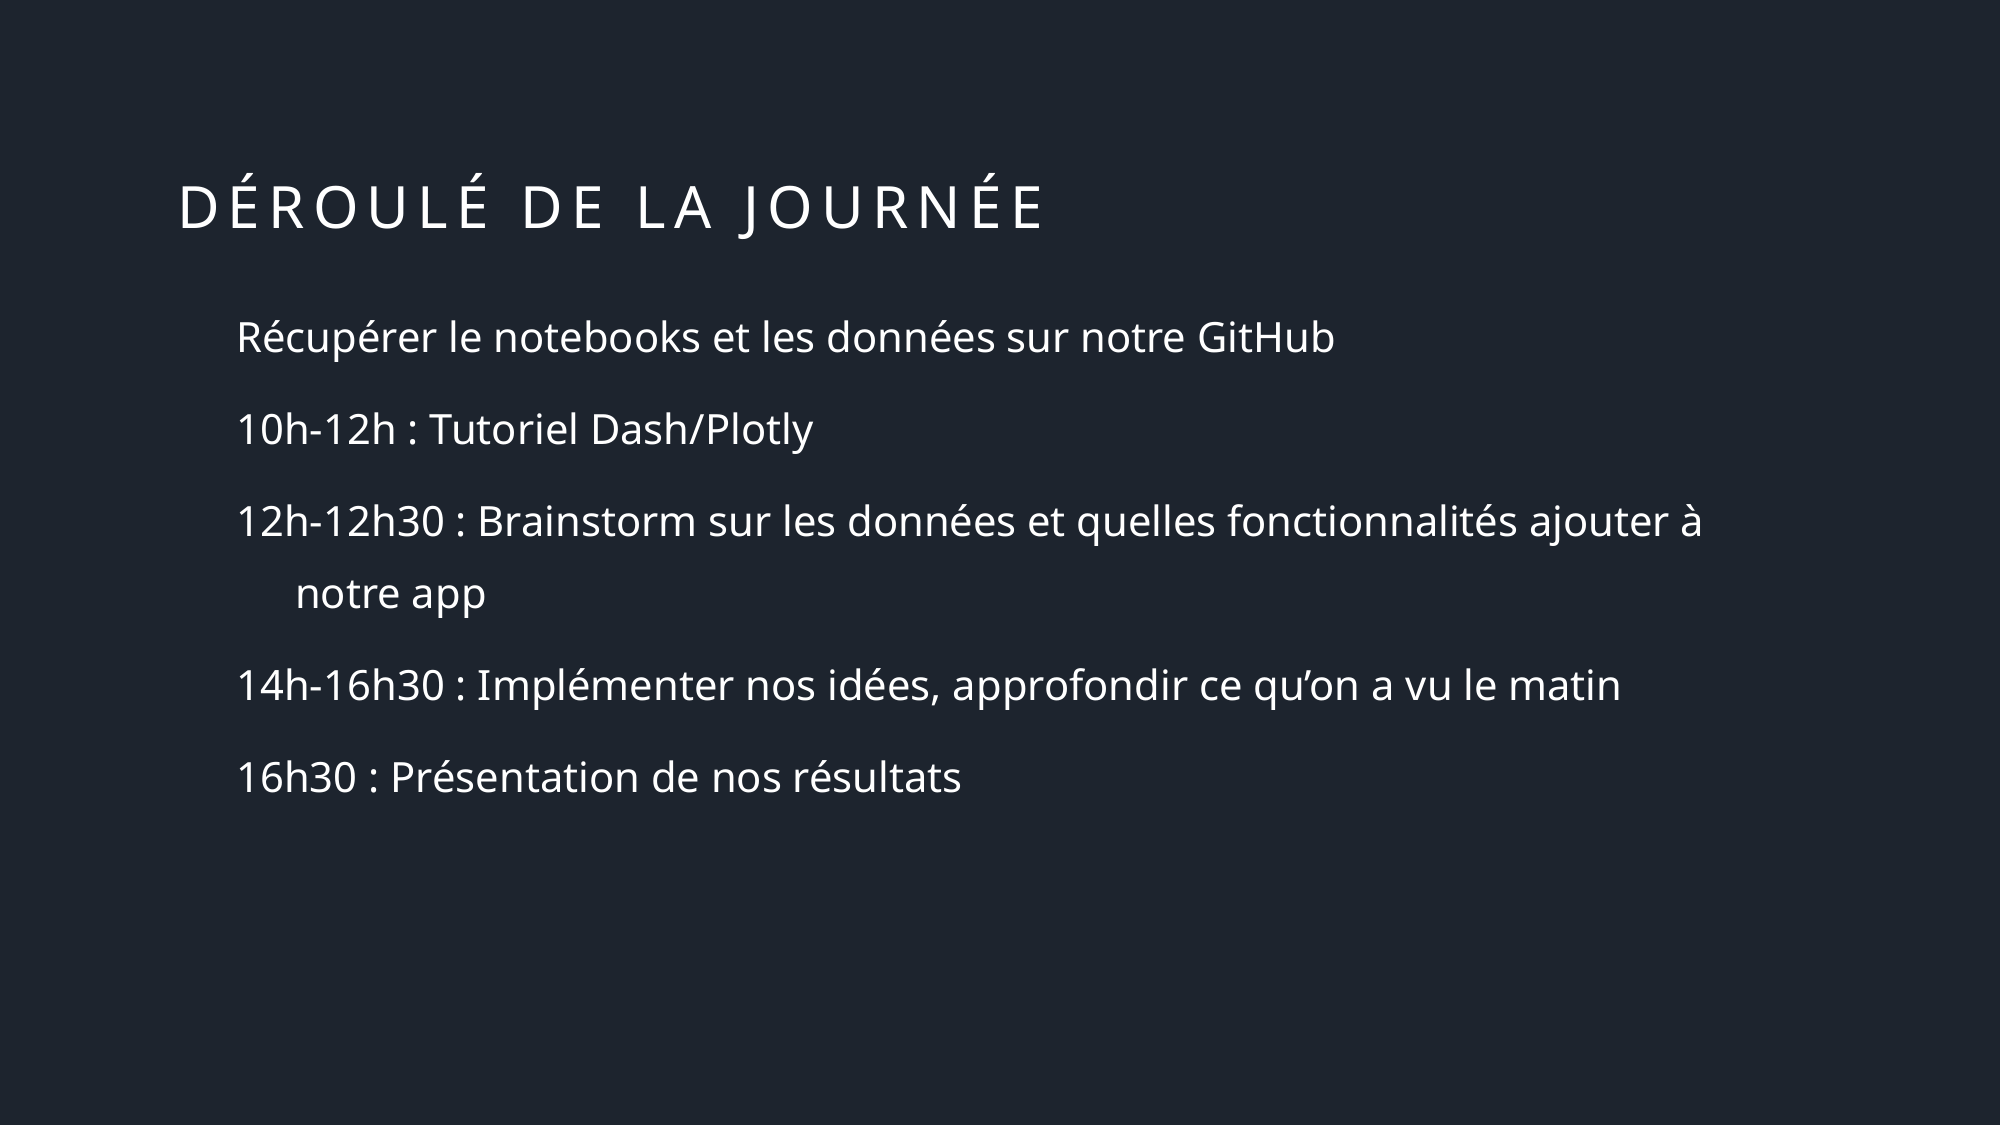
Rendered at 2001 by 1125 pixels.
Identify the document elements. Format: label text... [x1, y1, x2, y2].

title Déroulé de la journée [177, 165, 1822, 274]
list Récupérer le notebooks et les données sur notre GitHub 10h-12h : Tutoriel Dash/Plotly 12h-12h30 : Brainstorm sur les données et quelles fonctionnalités ajouter à notre app 14h-16h30 : Implémenter nos idées, approfondir ce qu’on a vu le matin 16h30 : Présentation de nos résultats [177, 293, 1822, 947]
